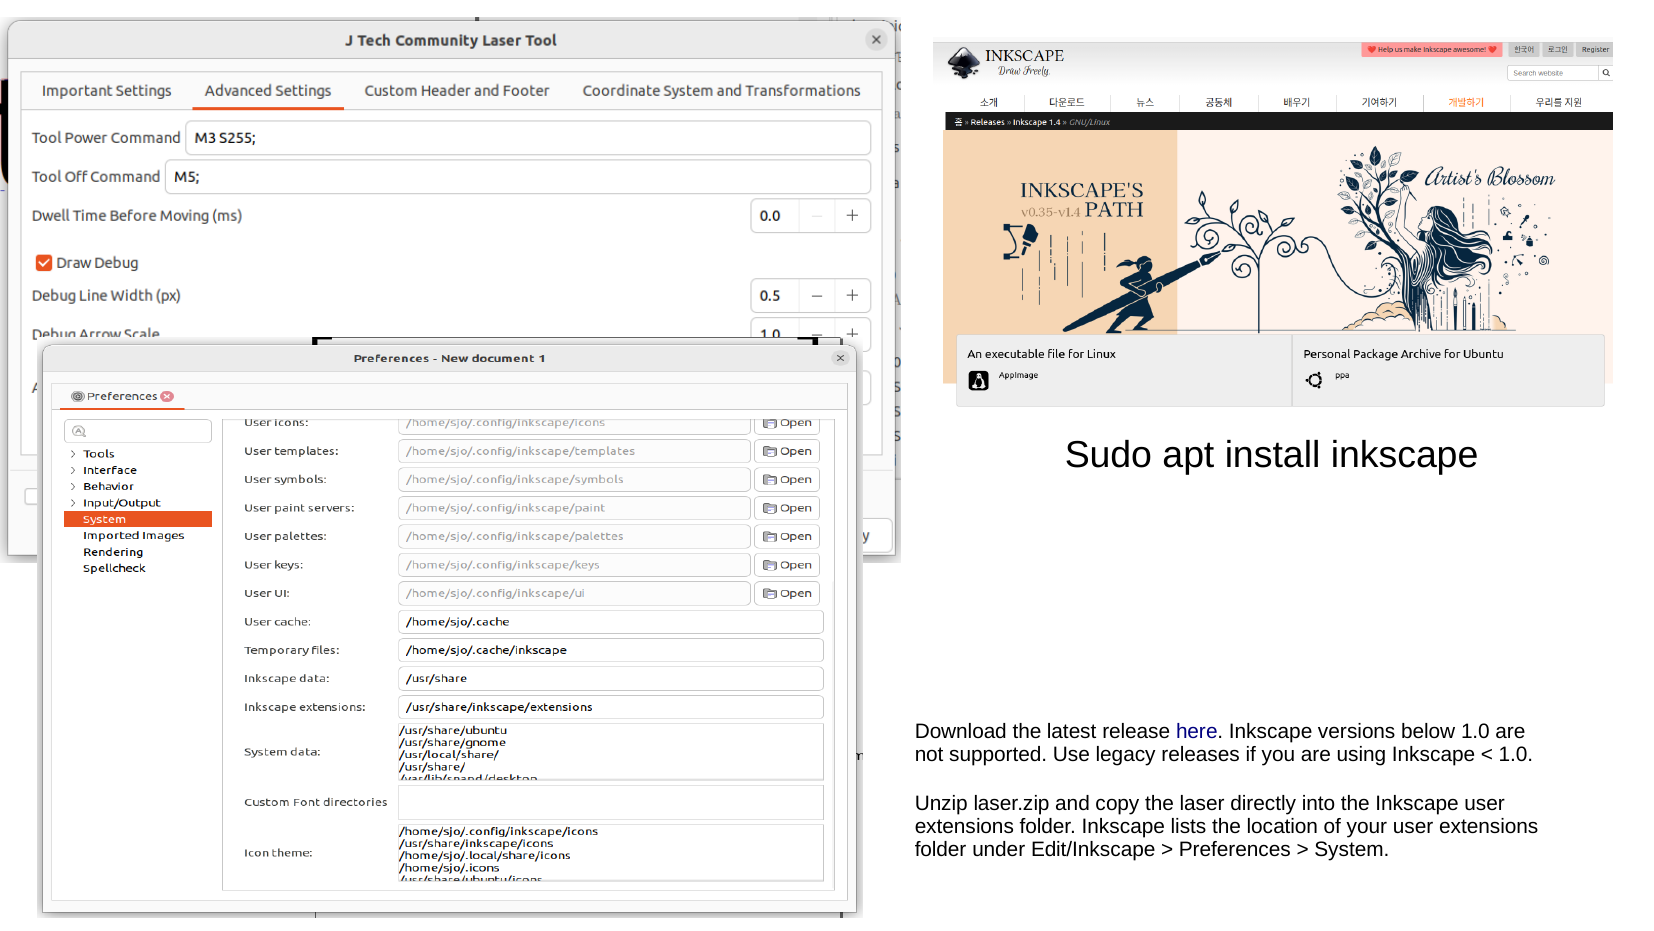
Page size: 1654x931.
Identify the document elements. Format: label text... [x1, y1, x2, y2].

text_box Download the latest release here. Inkscape versions below 1.0 are not supported. Use legacy releases if you are using Inkscape < 1.0. Unzip laser.zip and copy the laser directly into the Inkscape user extensions folder. Inkscape lists the location of your user extensions folder under Edit/Inkscape > Preferences > System. [900, 712, 1570, 917]
picture [933, 37, 1613, 413]
picture [0, 17, 901, 918]
text_box Sudo apt install inkscape [1050, 426, 1494, 526]
